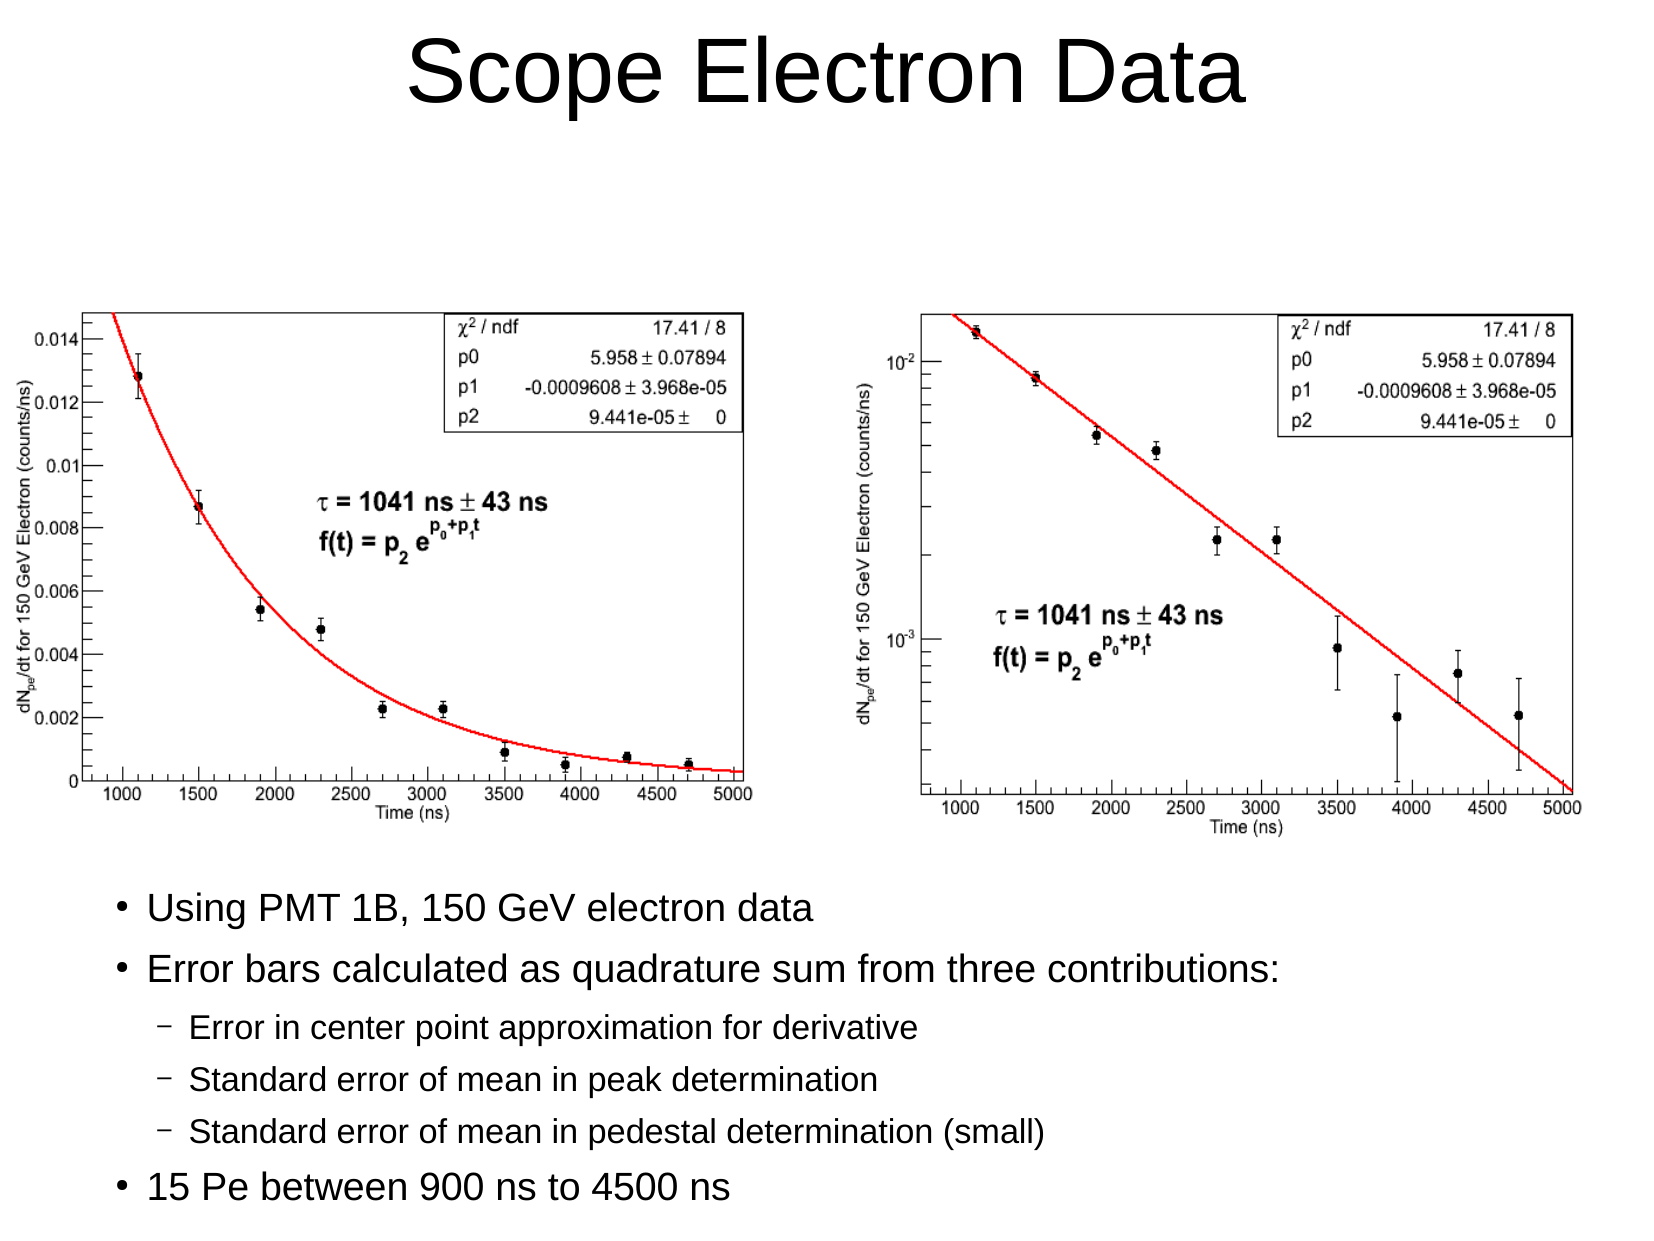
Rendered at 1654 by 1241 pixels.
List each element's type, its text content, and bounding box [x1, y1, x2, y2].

list Using PMT 1B, 150 GeV electron data Error bars calculated as quadrature sum from three contributions: Error in center point approximation for derivative Standard error of mean in peak determination Standard error of mean in pedestal determination (small) 15 Pe between 900 ns to 4500 ns [104, 885, 1561, 1216]
picture [0, 254, 826, 841]
picture [840, 254, 1654, 856]
title Scope Electron Data [82, 0, 1571, 174]
